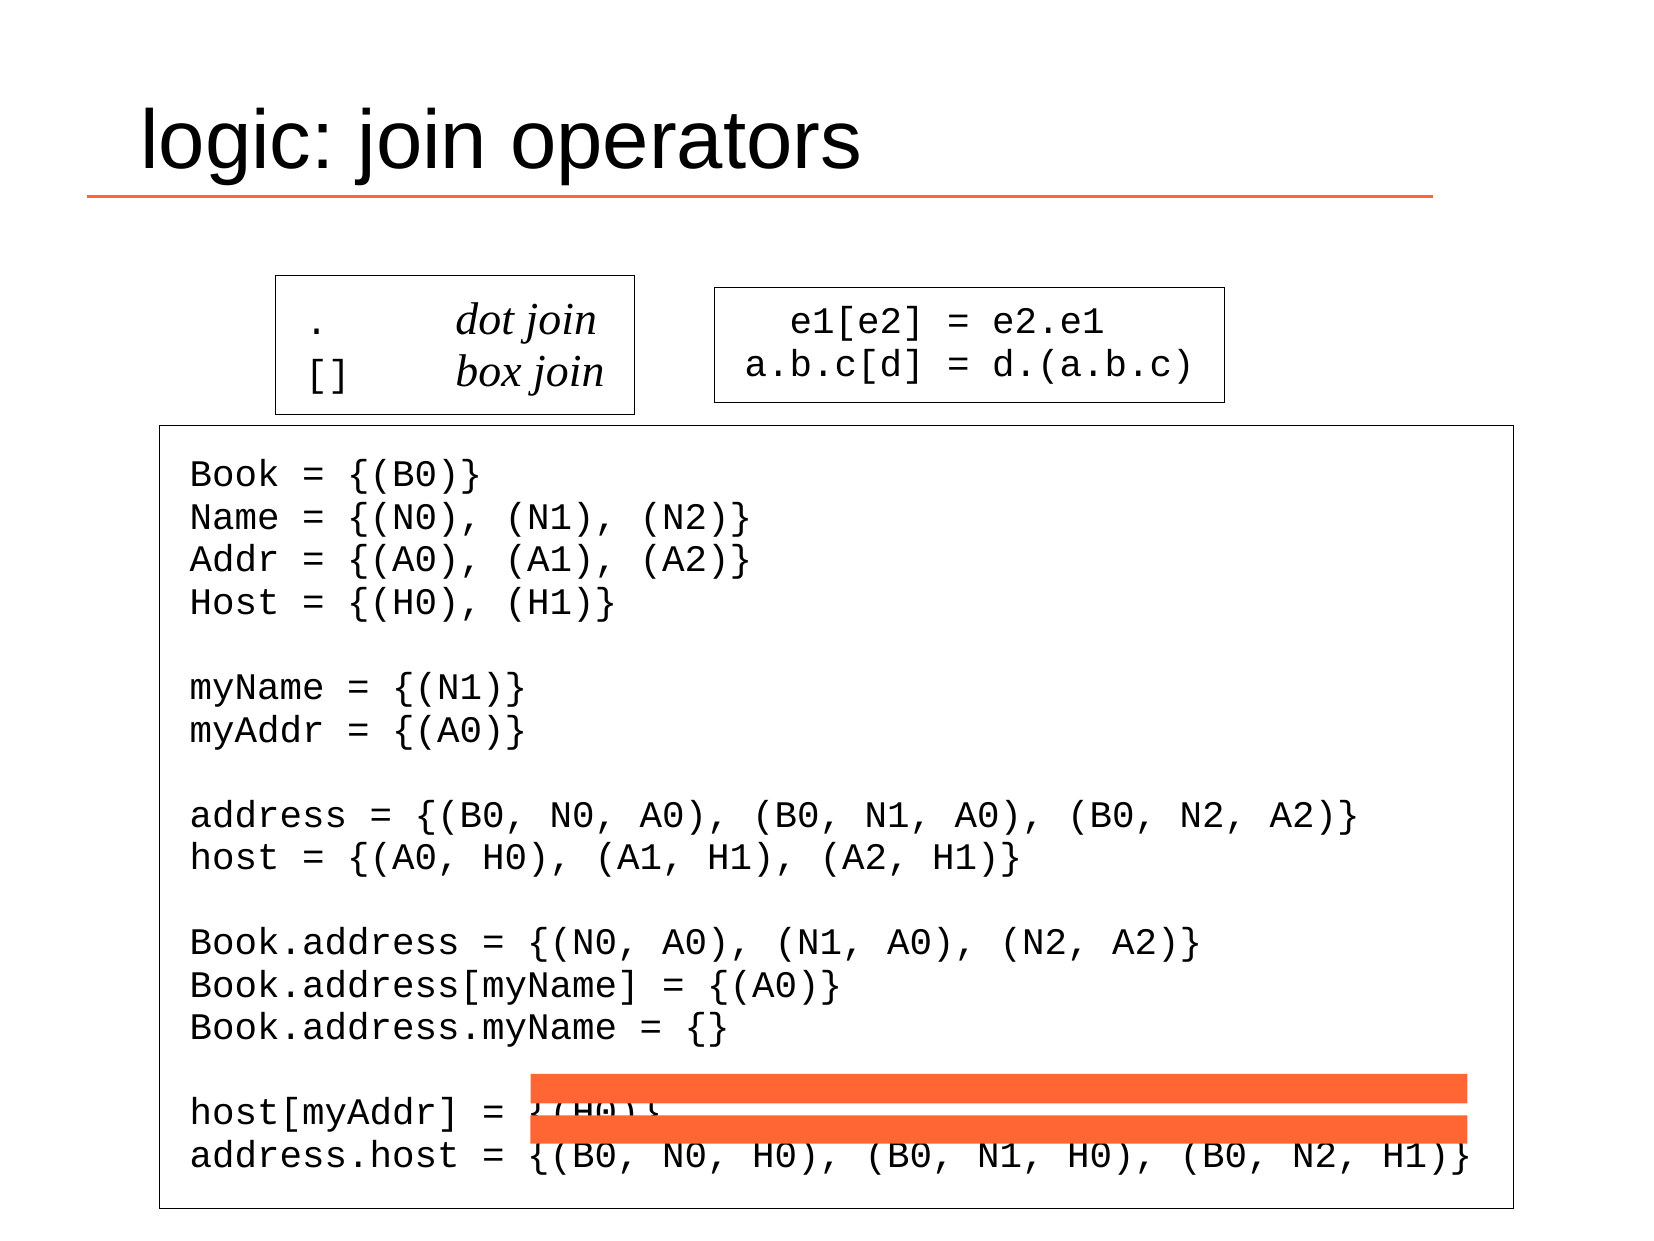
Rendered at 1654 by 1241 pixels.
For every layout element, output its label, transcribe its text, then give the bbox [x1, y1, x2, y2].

text_box Book = {(B0)} Name = {(N0), (N1), (N2)} Addr = {(A0), (A1), (A2)} Host = {(H0), (H1)} myName = {(N1)} myAddr = {(A0)} address = {(B0, N0, A0), (B0, N1, A0), (B0, N2, A2)} host = {(A0, H0), (A1, H1), (A2, H1)} Book.address = {(N0, A0), (N1, A0), (N2, A2)} Book.address[myName] = {(A0)} Book.address.myName = {} host[myAddr] = {(H0)} address.host = {(B0, N0, H0), (B0, N1, H0), (B0, N2, H1)} [159, 457, 1514, 1177]
text_box [530, 1073, 1468, 1104]
title logic: join operators [140, 86, 1603, 192]
text_box e1[e2] = e2.e1 a.b.c[d] = d.(a.b.c) [714, 291, 1225, 399]
text_box . dot join [] box join [275, 275, 635, 415]
text_box [530, 1115, 1468, 1144]
